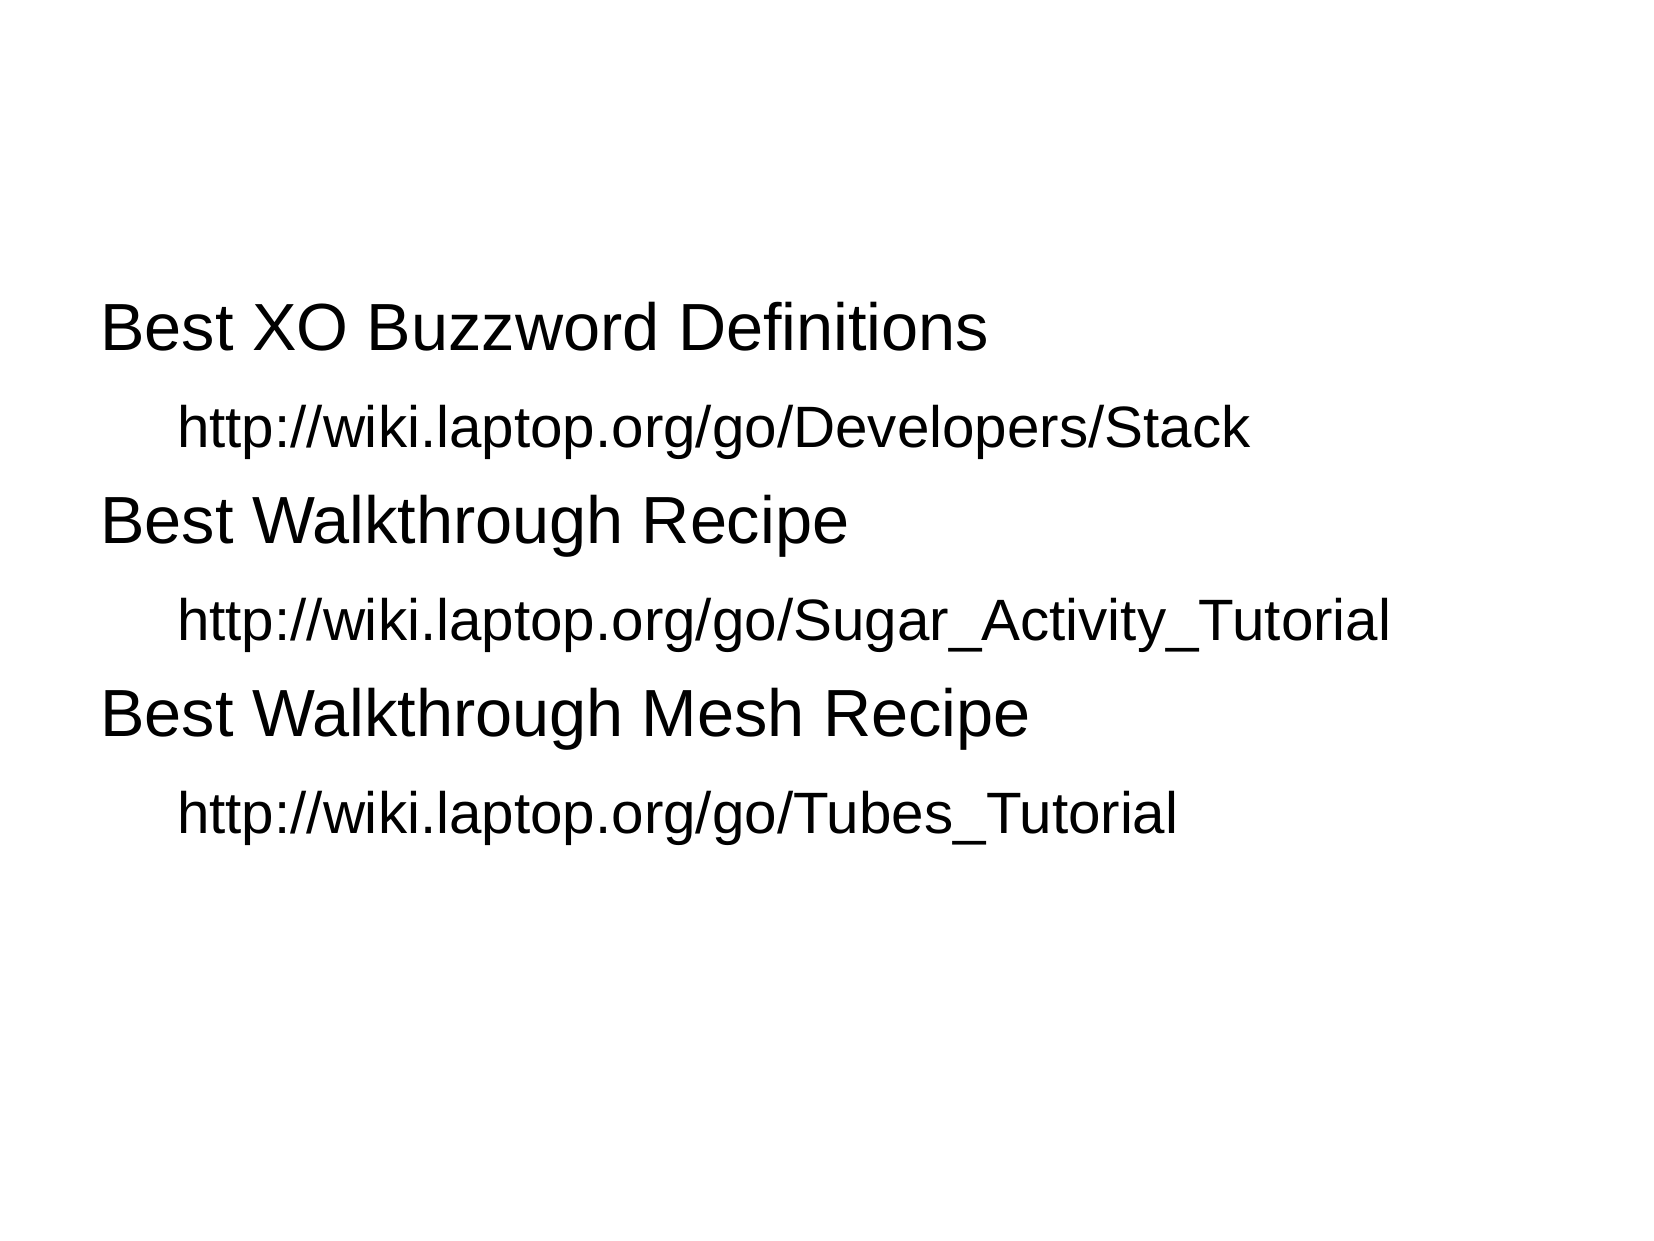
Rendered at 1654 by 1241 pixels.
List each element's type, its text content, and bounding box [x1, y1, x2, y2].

list Best XO Buzzword Definitions http://wiki.laptop.org/go/Developers/Stack Best Walkthrough Recipe http://wiki.laptop.org/go/Sugar_Activity_Tutorial Best Walkthrough Mesh Recipe http://wiki.laptop.org/go/Tubes_Tutorial [82, 290, 1571, 1109]
